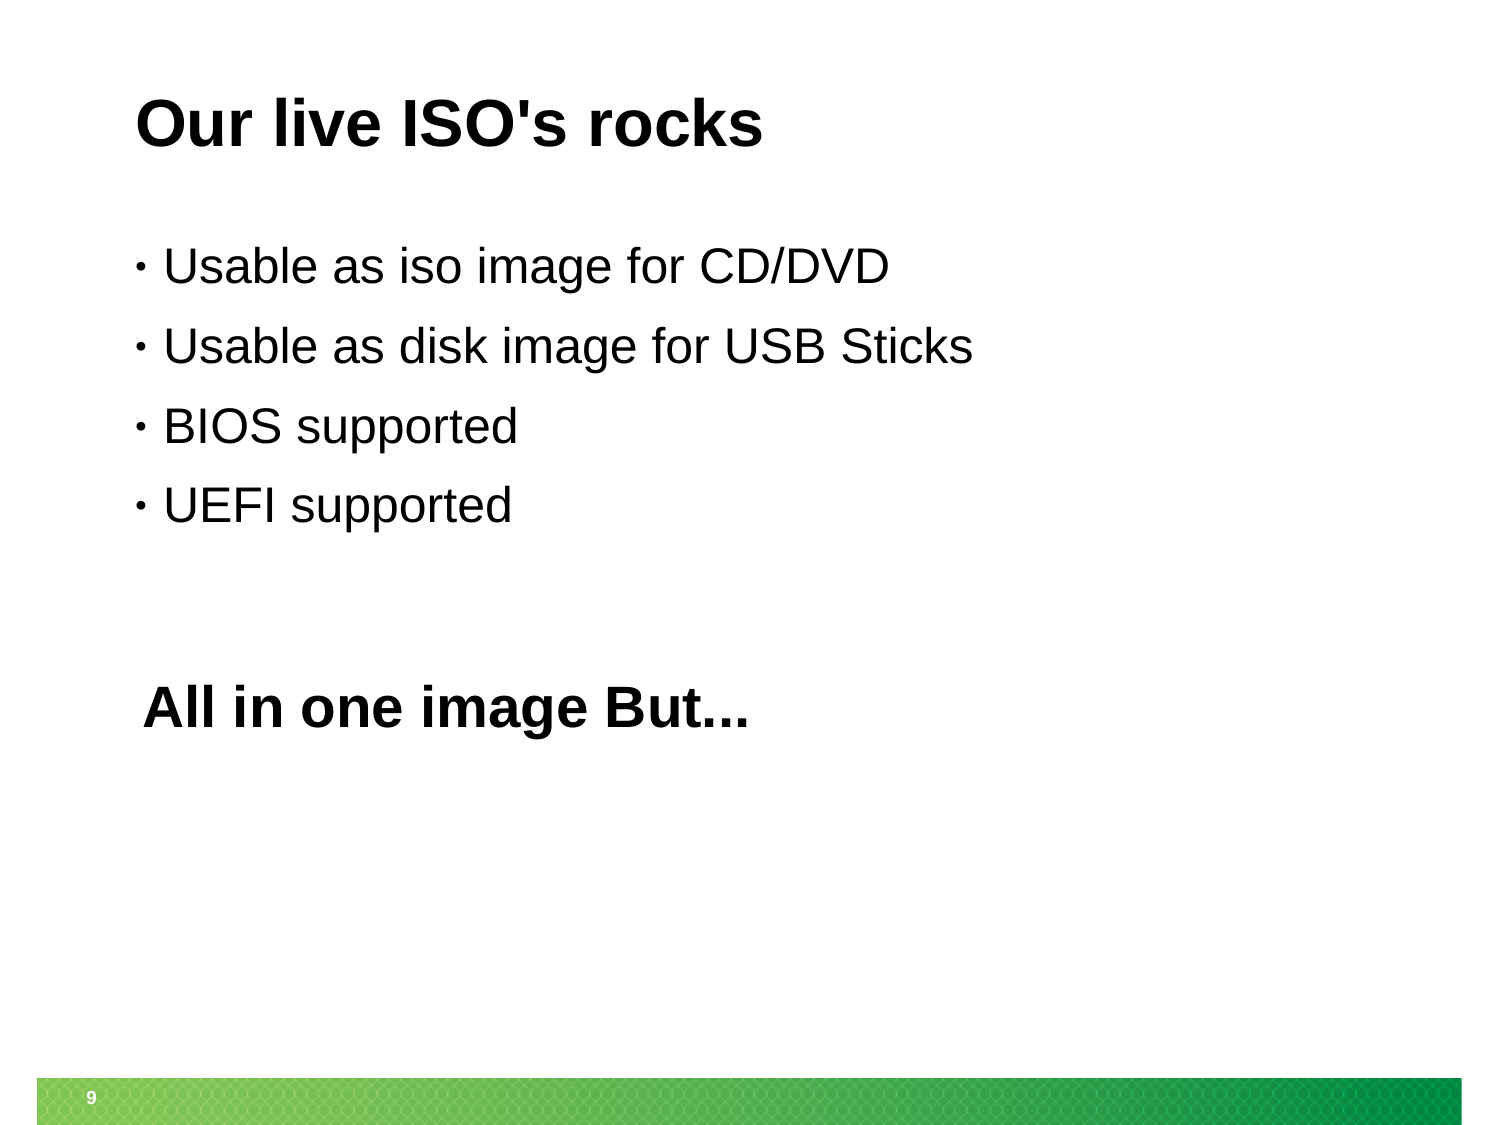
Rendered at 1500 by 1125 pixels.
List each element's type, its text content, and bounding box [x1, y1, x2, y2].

list All in one image But... [113, 675, 1351, 987]
title Our live ISO's rocks [135, 41, 1372, 204]
picture [36, 1078, 1462, 1125]
list Usable as iso image for CD/DVD Usable as disk image for USB Sticks BIOS supported UEFI supported [135, 238, 1372, 550]
